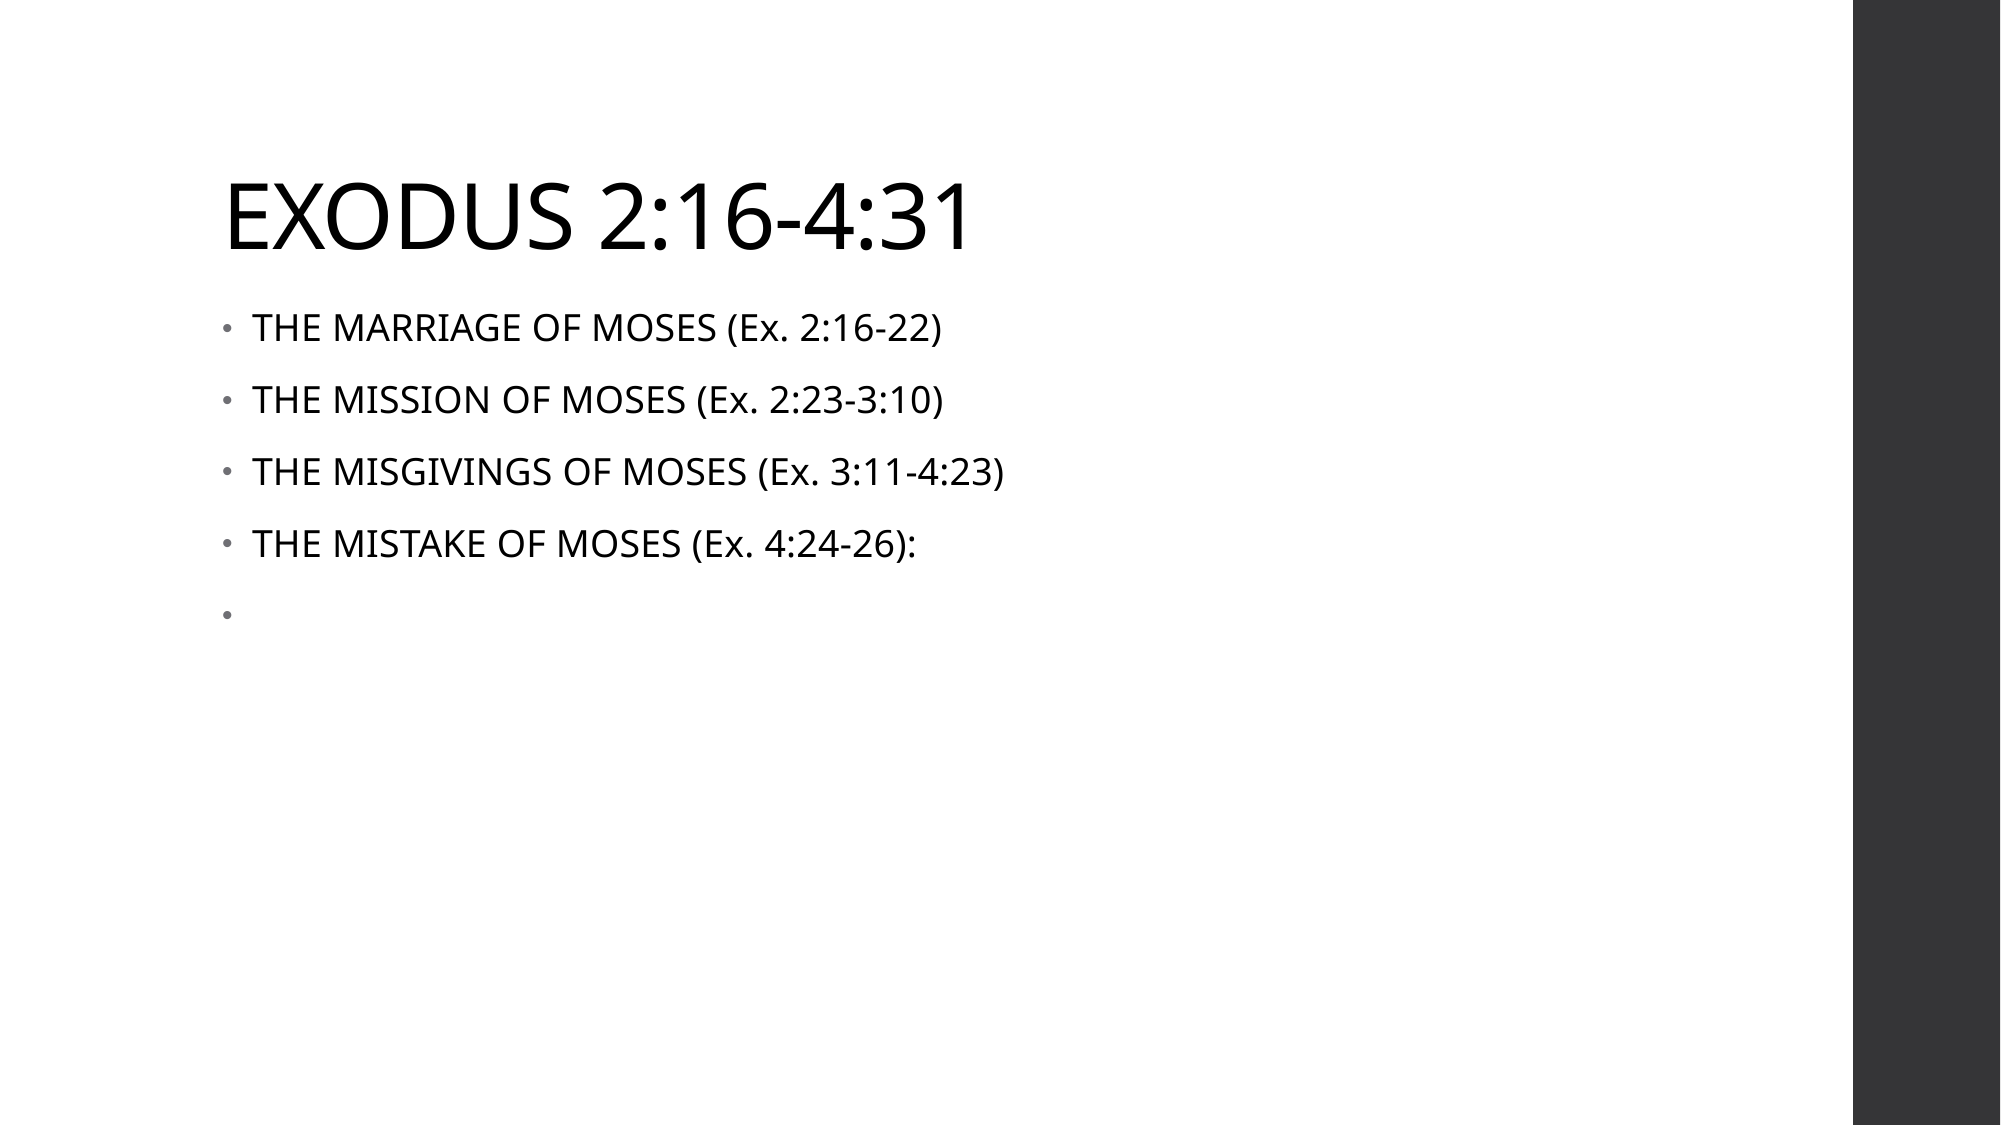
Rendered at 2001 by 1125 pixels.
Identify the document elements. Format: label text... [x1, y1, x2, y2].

title EXODUS 2:16-4:31 [206, 60, 1797, 278]
list THE MARRIAGE OF MOSES (Ex. 2:16-22) THE MISSION OF MOSES (Ex. 2:23-3:10) THE MISGIVINGS OF MOSES (Ex. 3:11-4:23) THE MISTAKE OF MOSES (Ex. 4:24-26): [206, 299, 1617, 1014]
